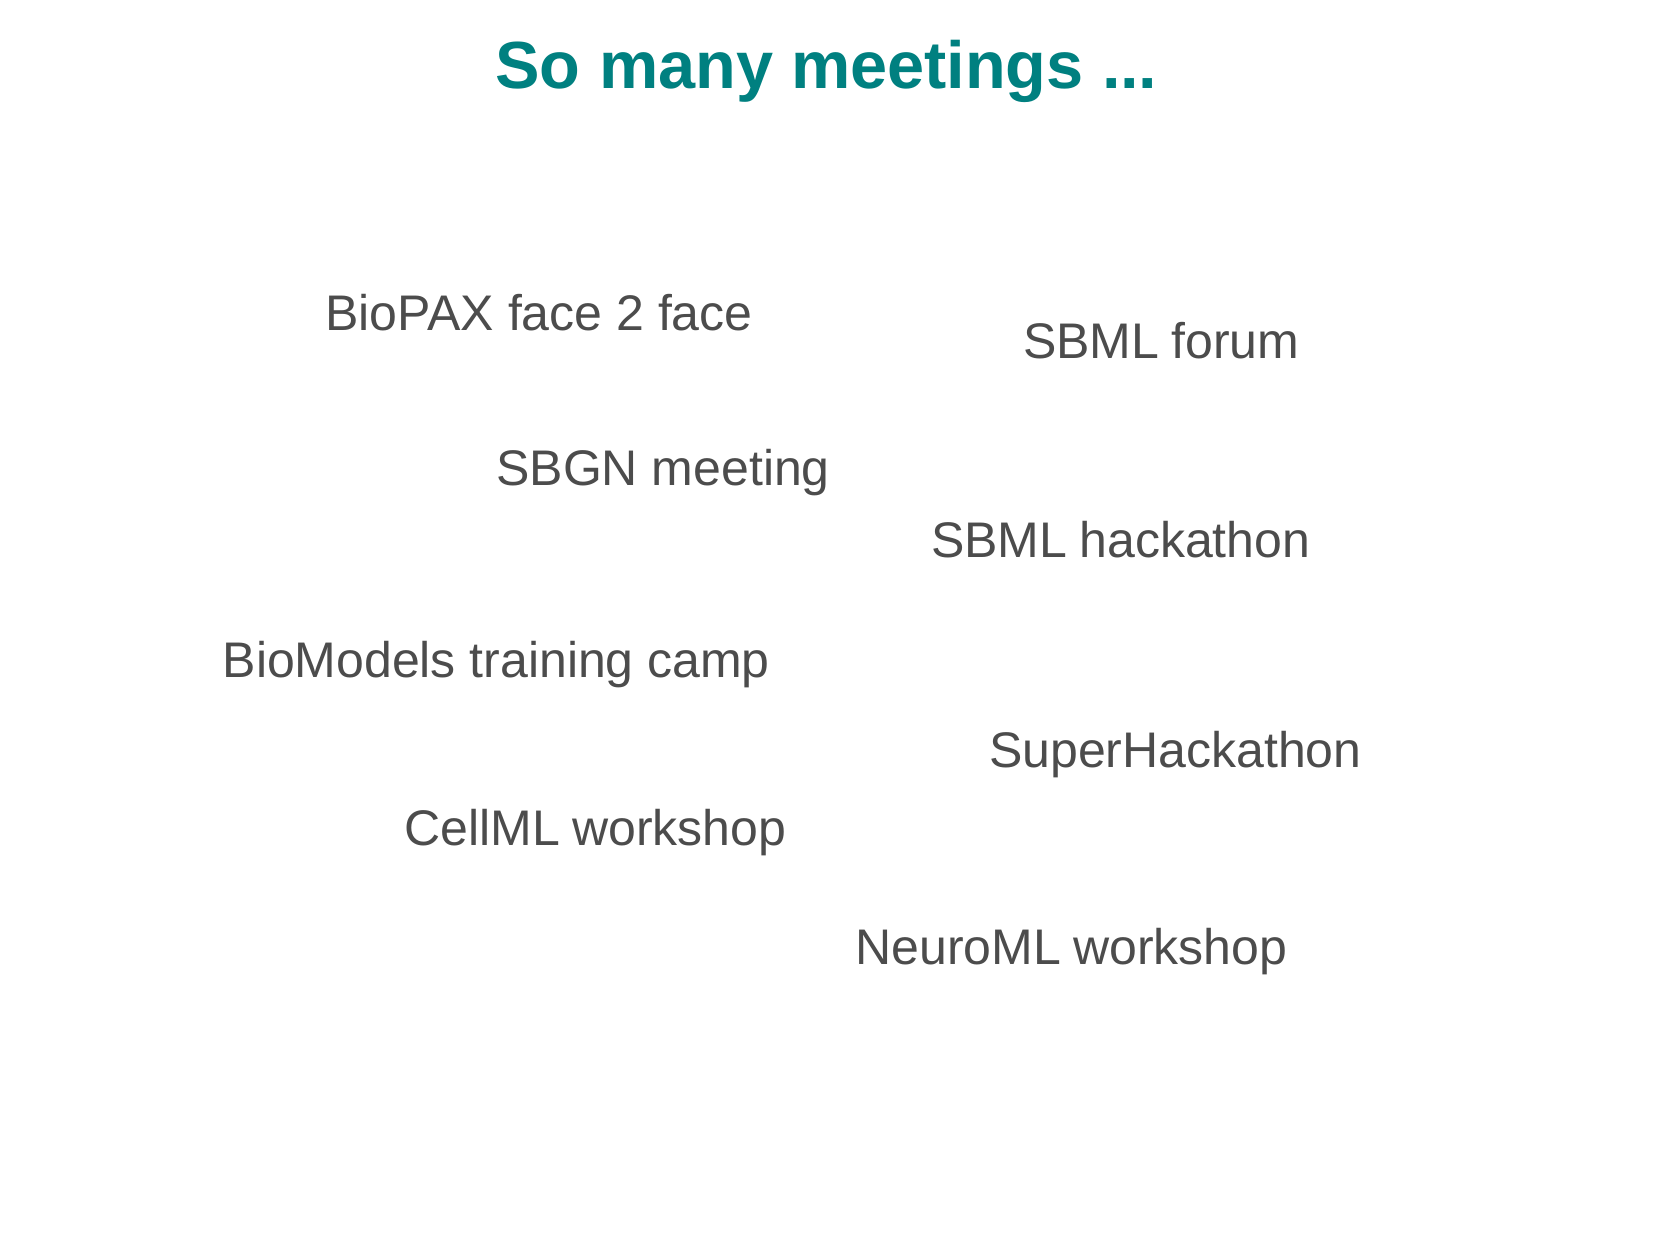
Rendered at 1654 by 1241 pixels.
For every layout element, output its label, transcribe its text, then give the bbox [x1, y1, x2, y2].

text_box NeuroML workshop [841, 911, 1303, 983]
text_box SBGN meeting [481, 432, 846, 504]
text_box BioModels training camp [208, 624, 786, 696]
title So many meetings ... [82, 2, 1571, 129]
text_box BioPAX face 2 face [311, 278, 768, 349]
text_box CellML workshop [390, 792, 802, 863]
text_box SBML forum [1008, 305, 1315, 377]
text_box SuperHackathon [974, 714, 1377, 786]
text_box SBML hackathon [916, 505, 1326, 576]
